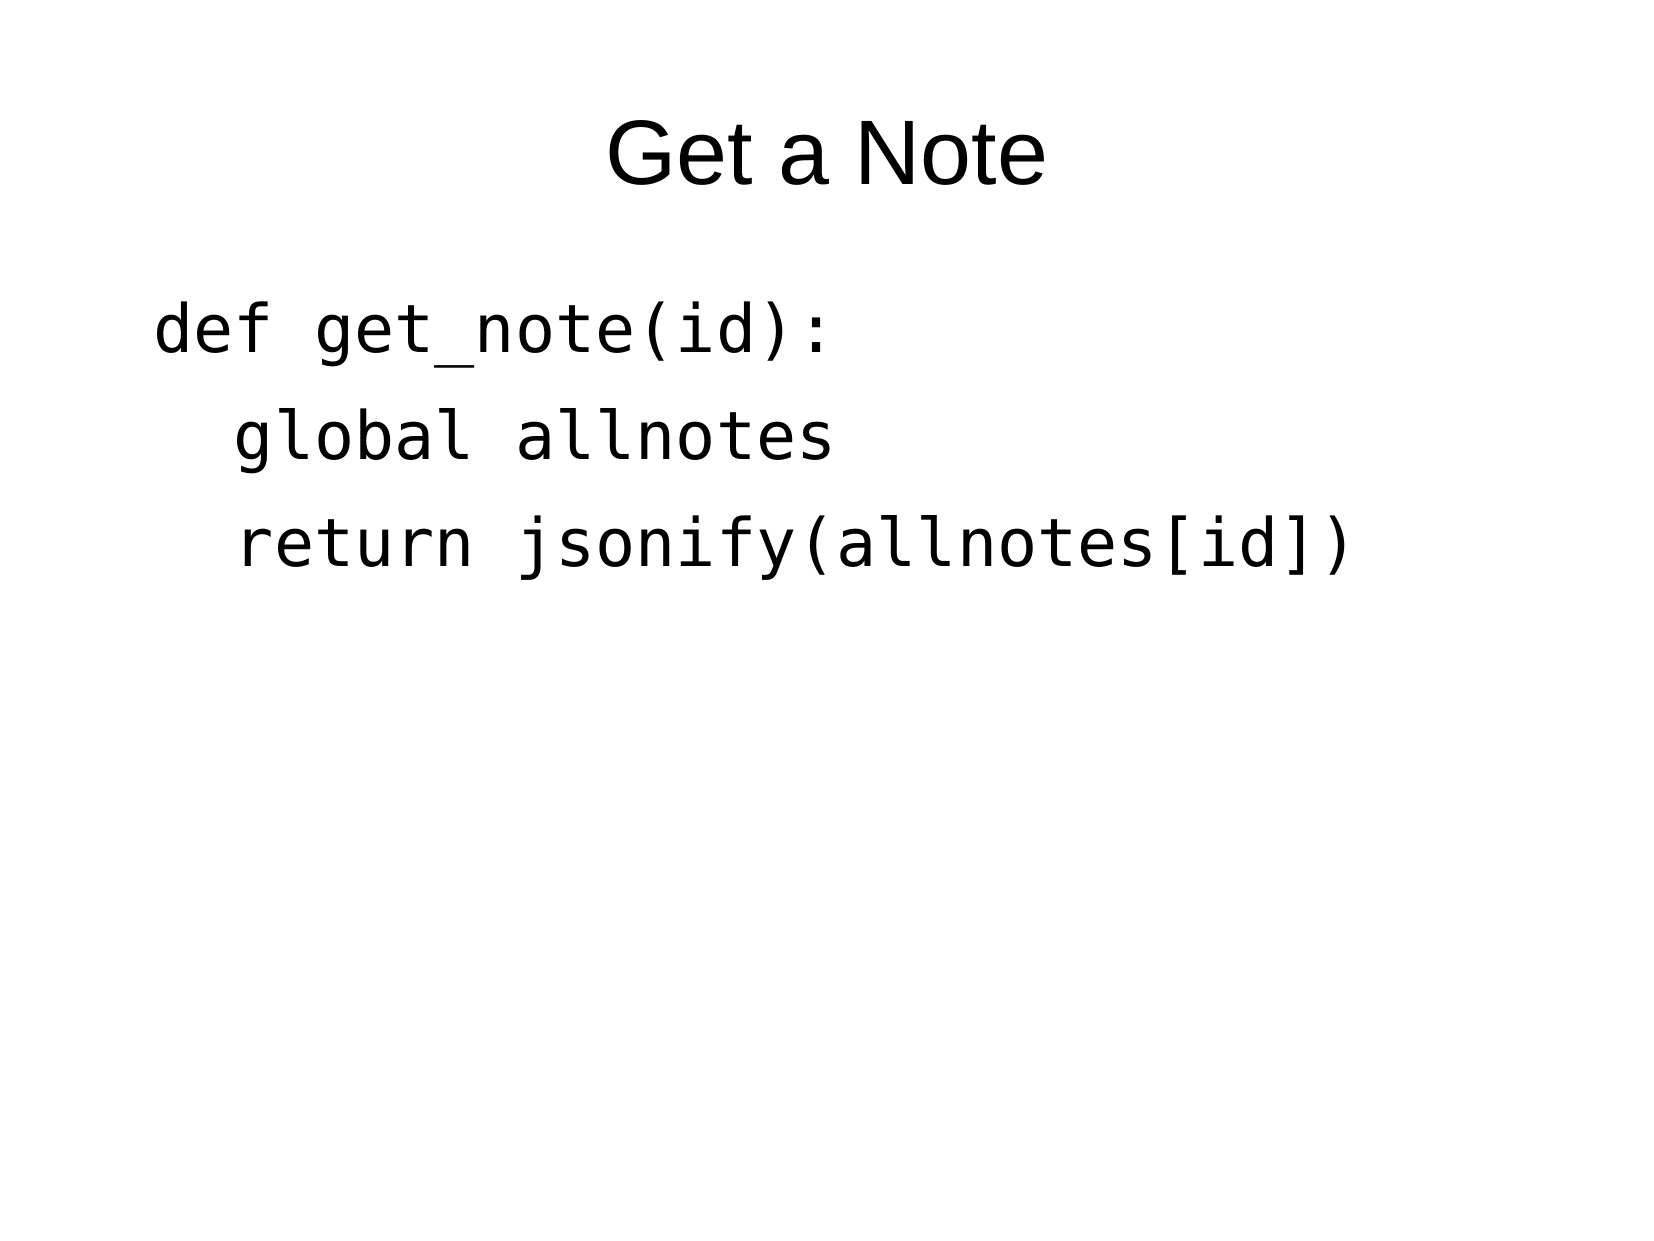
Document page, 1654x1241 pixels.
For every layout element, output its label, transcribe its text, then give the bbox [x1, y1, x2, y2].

list def get_note(id): global allnotes return jsonify(allnotes[id]) [82, 290, 1538, 1010]
title Get a Note [82, 49, 1571, 257]
